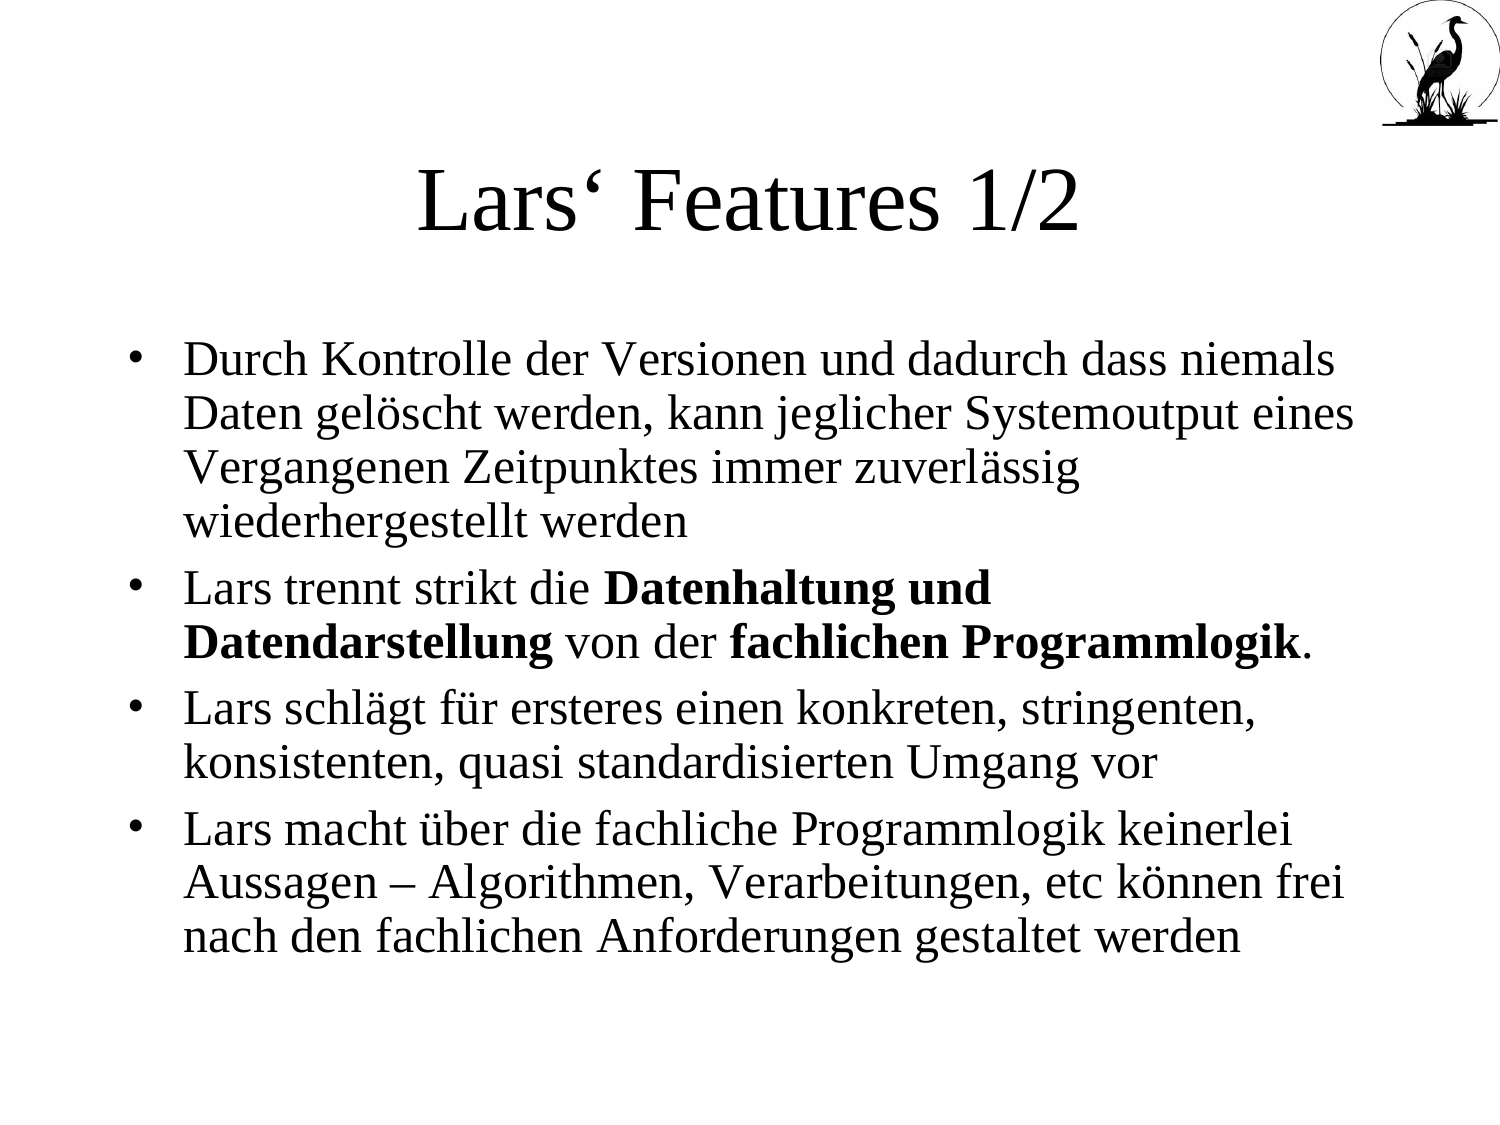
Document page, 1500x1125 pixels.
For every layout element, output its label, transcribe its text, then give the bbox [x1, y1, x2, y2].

list Durch Kontrolle der Versionen und dadurch dass niemals Daten gelöscht werden, kann jeglicher Systemoutput eines Vergangenen Zeitpunktes immer zuverlässig wiederhergestellt werden Lars trennt strikt die Datenhaltung und Datendarstellung von der fachlichen Programmlogik. Lars schlägt für ersteres einen konkreten, stringenten, konsistenten, quasi standardisierten Umgang vor Lars macht über die fachliche Programmlogik keinerlei Aussagen – Algorithmen, Verarbeitungen, etc können frei nach den fachlichen Anforderungen gestaltet werden [112, 324, 1388, 1001]
picture [1380, 0, 1500, 126]
title Lars‘ Features 1/2 [112, 99, 1388, 288]
